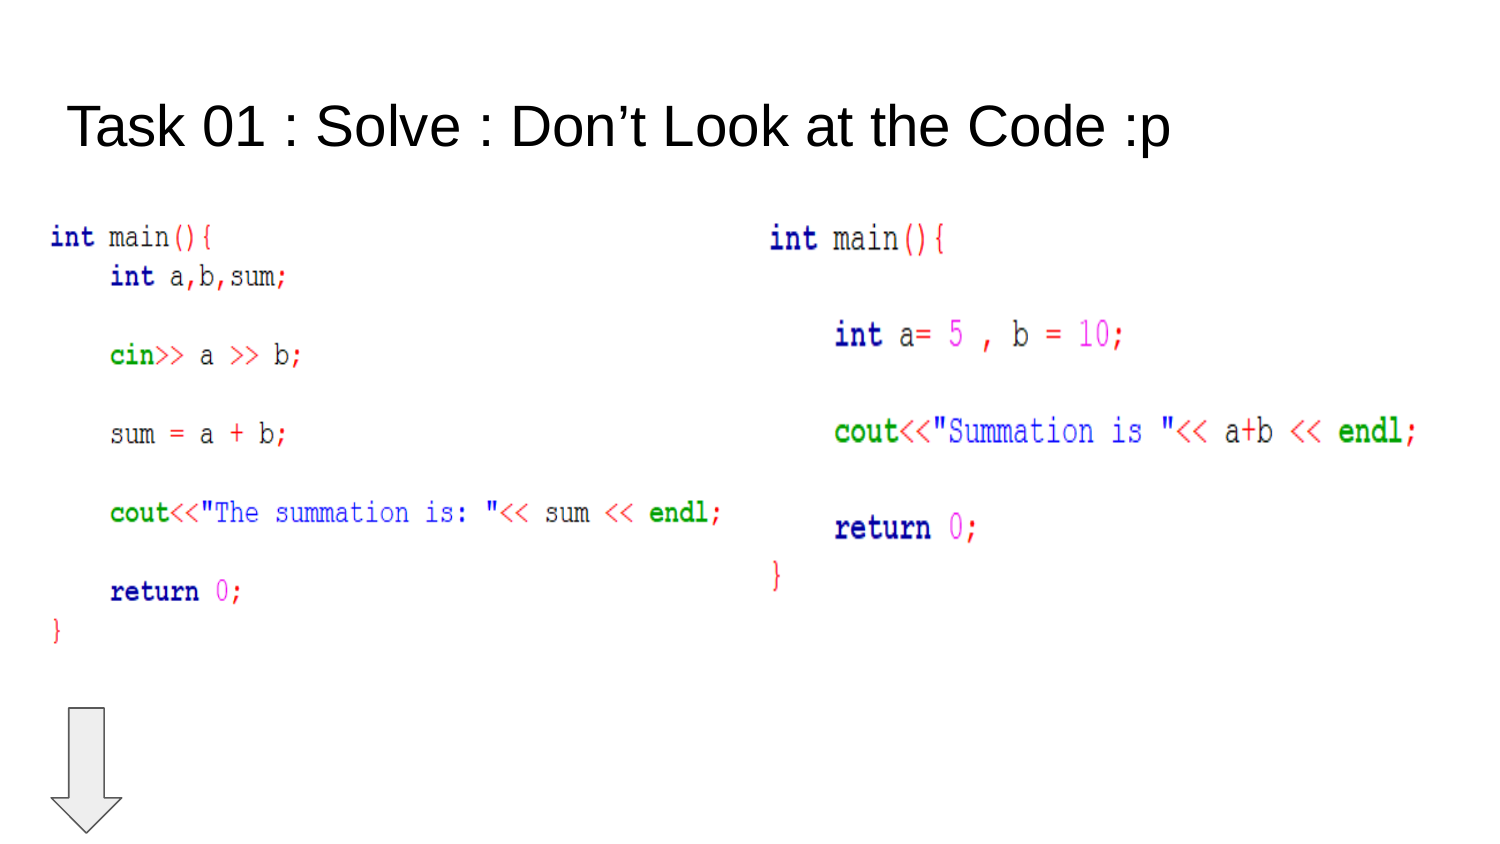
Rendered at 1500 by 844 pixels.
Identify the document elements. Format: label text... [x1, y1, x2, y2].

title Task 01 : Solve : Don’t Look at the Code :p [51, 72, 1449, 167]
text_box [51, 708, 122, 834]
picture [22, 189, 1455, 732]
